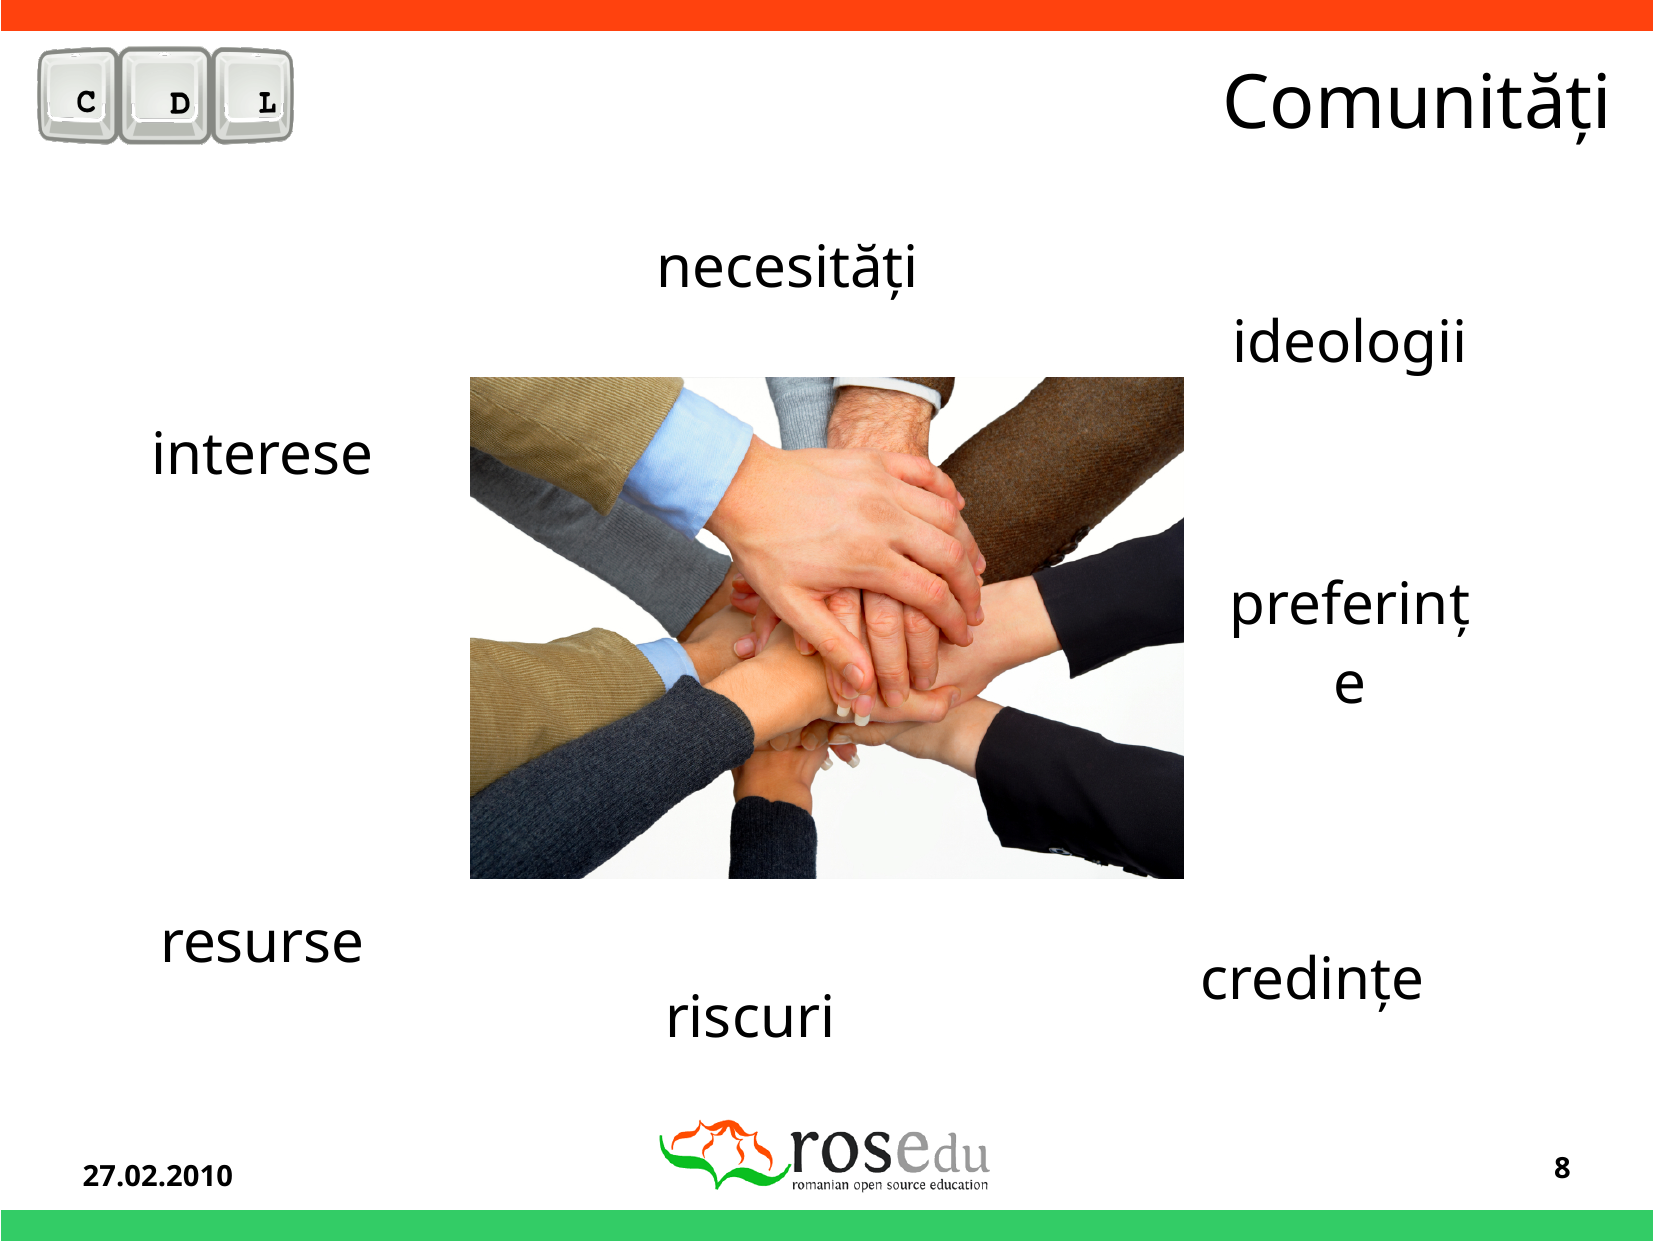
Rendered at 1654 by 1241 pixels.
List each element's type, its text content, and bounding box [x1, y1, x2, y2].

text_box resurse [112, 892, 413, 976]
picture [37, 46, 294, 145]
text_box ideologii [1200, 292, 1501, 376]
title Comunități [300, 52, 1613, 146]
picture [470, 377, 1184, 879]
text_box necesități [637, 217, 938, 301]
text_box preferințe [1200, 554, 1501, 638]
picture [656, 1104, 1005, 1209]
text_box interese [112, 404, 413, 488]
text_box riscuri [600, 967, 901, 1051]
text_box credințe [1162, 929, 1463, 1013]
